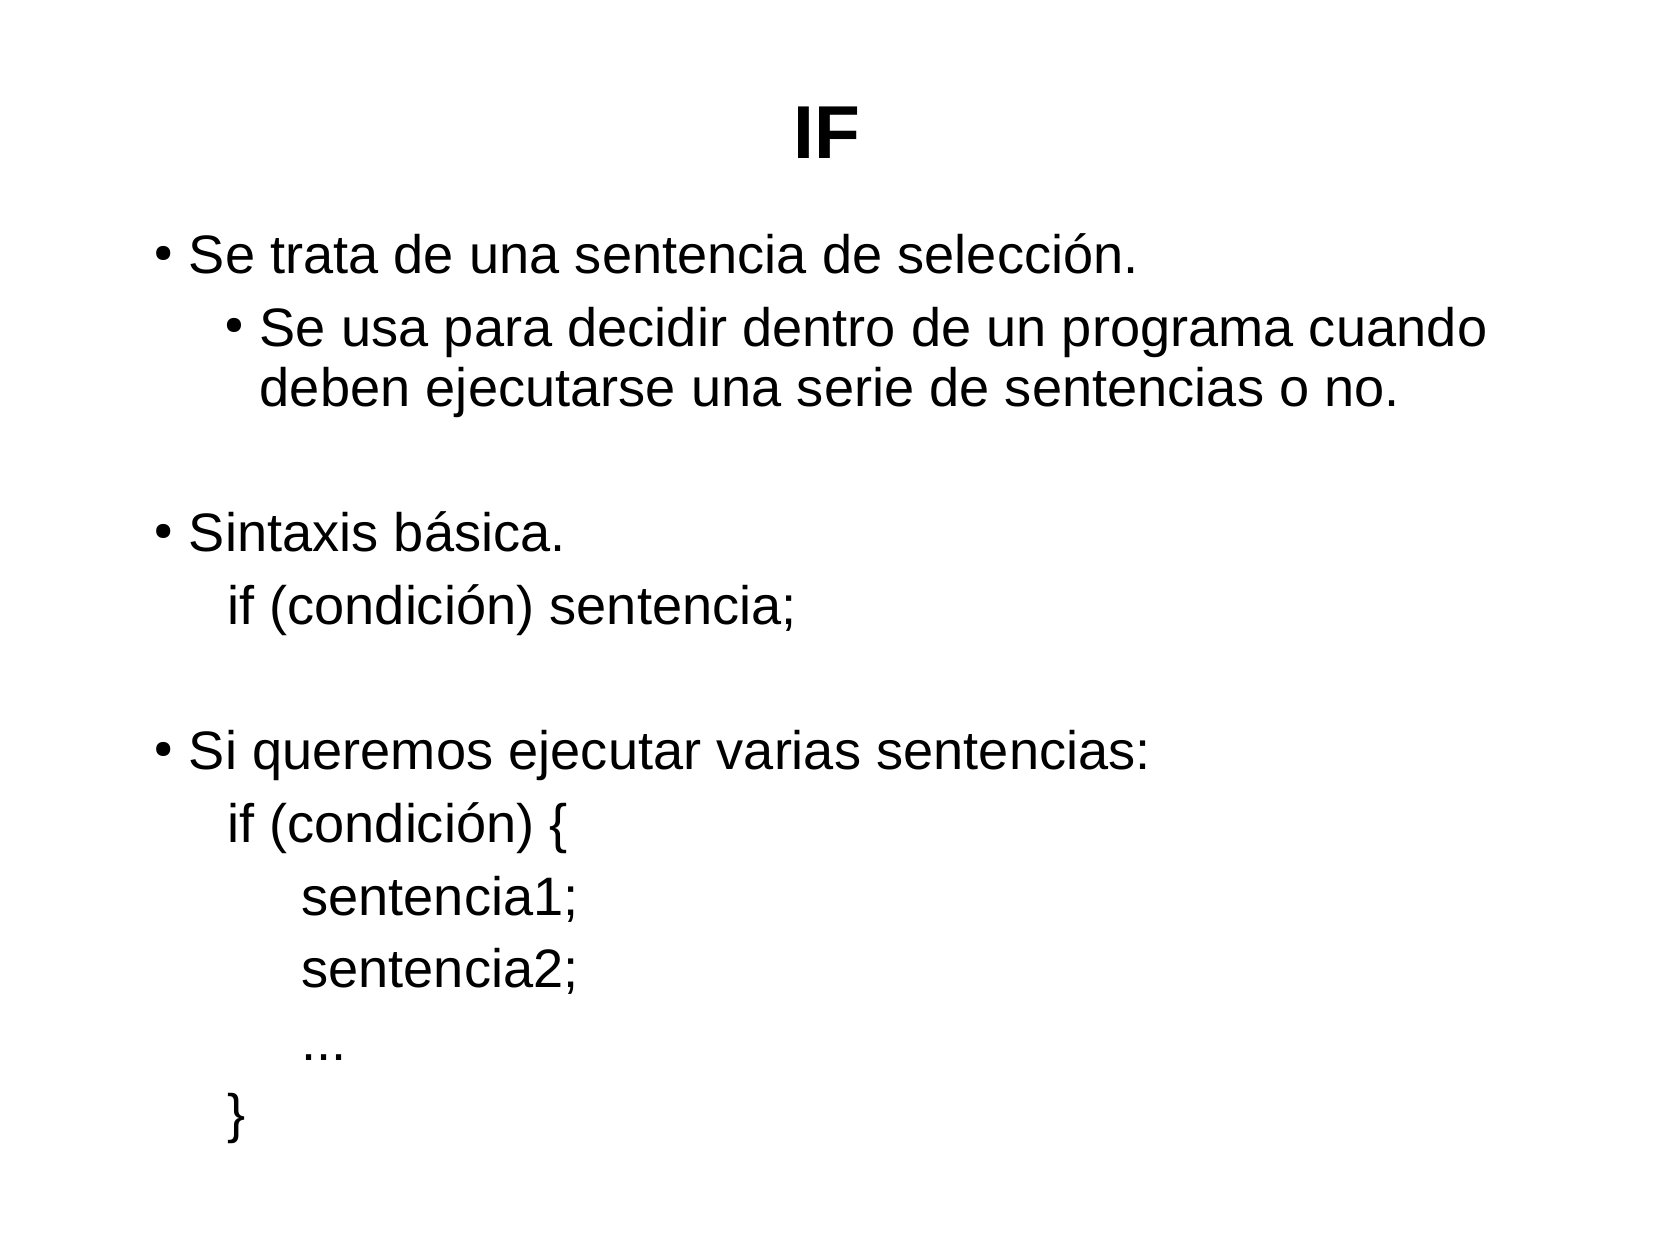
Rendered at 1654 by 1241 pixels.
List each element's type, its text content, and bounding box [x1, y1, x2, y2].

title IF [82, 29, 1571, 237]
subtitle Se trata de una sentencia de selección. Se usa para decidir dentro de un programa cuando deben ejecutarse una serie de sentencias o no. Sintaxis básica. if (condición) sentencia; Si queremos ejecutar varias sentencias: if (condición) { sentencia1; sentencia2; ... } [153, 224, 1548, 1209]
